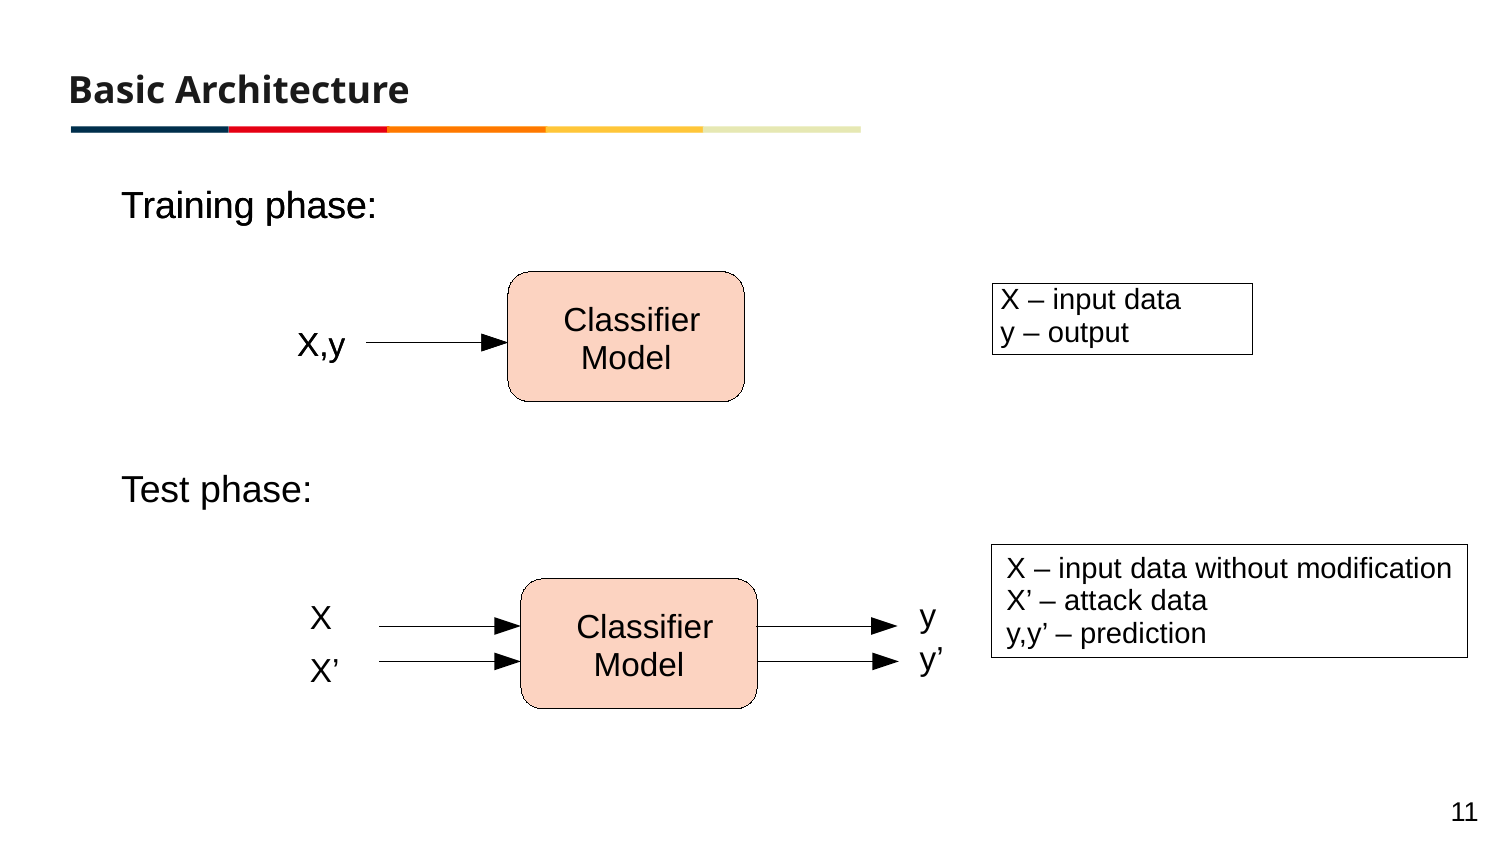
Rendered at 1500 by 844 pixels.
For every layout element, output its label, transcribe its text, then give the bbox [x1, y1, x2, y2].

text_box X – input data y – output [992, 283, 1253, 355]
text_box Classifier Model [520, 578, 758, 709]
text_box Test phase: [106, 460, 328, 518]
text_box X [295, 592, 348, 644]
slide_number <number> [1403, 779, 1494, 844]
text_box Basic Architecture [53, 59, 1199, 158]
text_box Training phase: [106, 177, 393, 234]
text_box y [904, 590, 957, 633]
text_box Classifier Model [507, 271, 745, 402]
text_box X’ [295, 645, 367, 697]
text_box y’ [904, 633, 981, 723]
picture [70, 122, 874, 135]
text_box X,y [282, 318, 361, 371]
text_box X – input data without modification X’ – attack data y,y’ – prediction [991, 544, 1468, 658]
